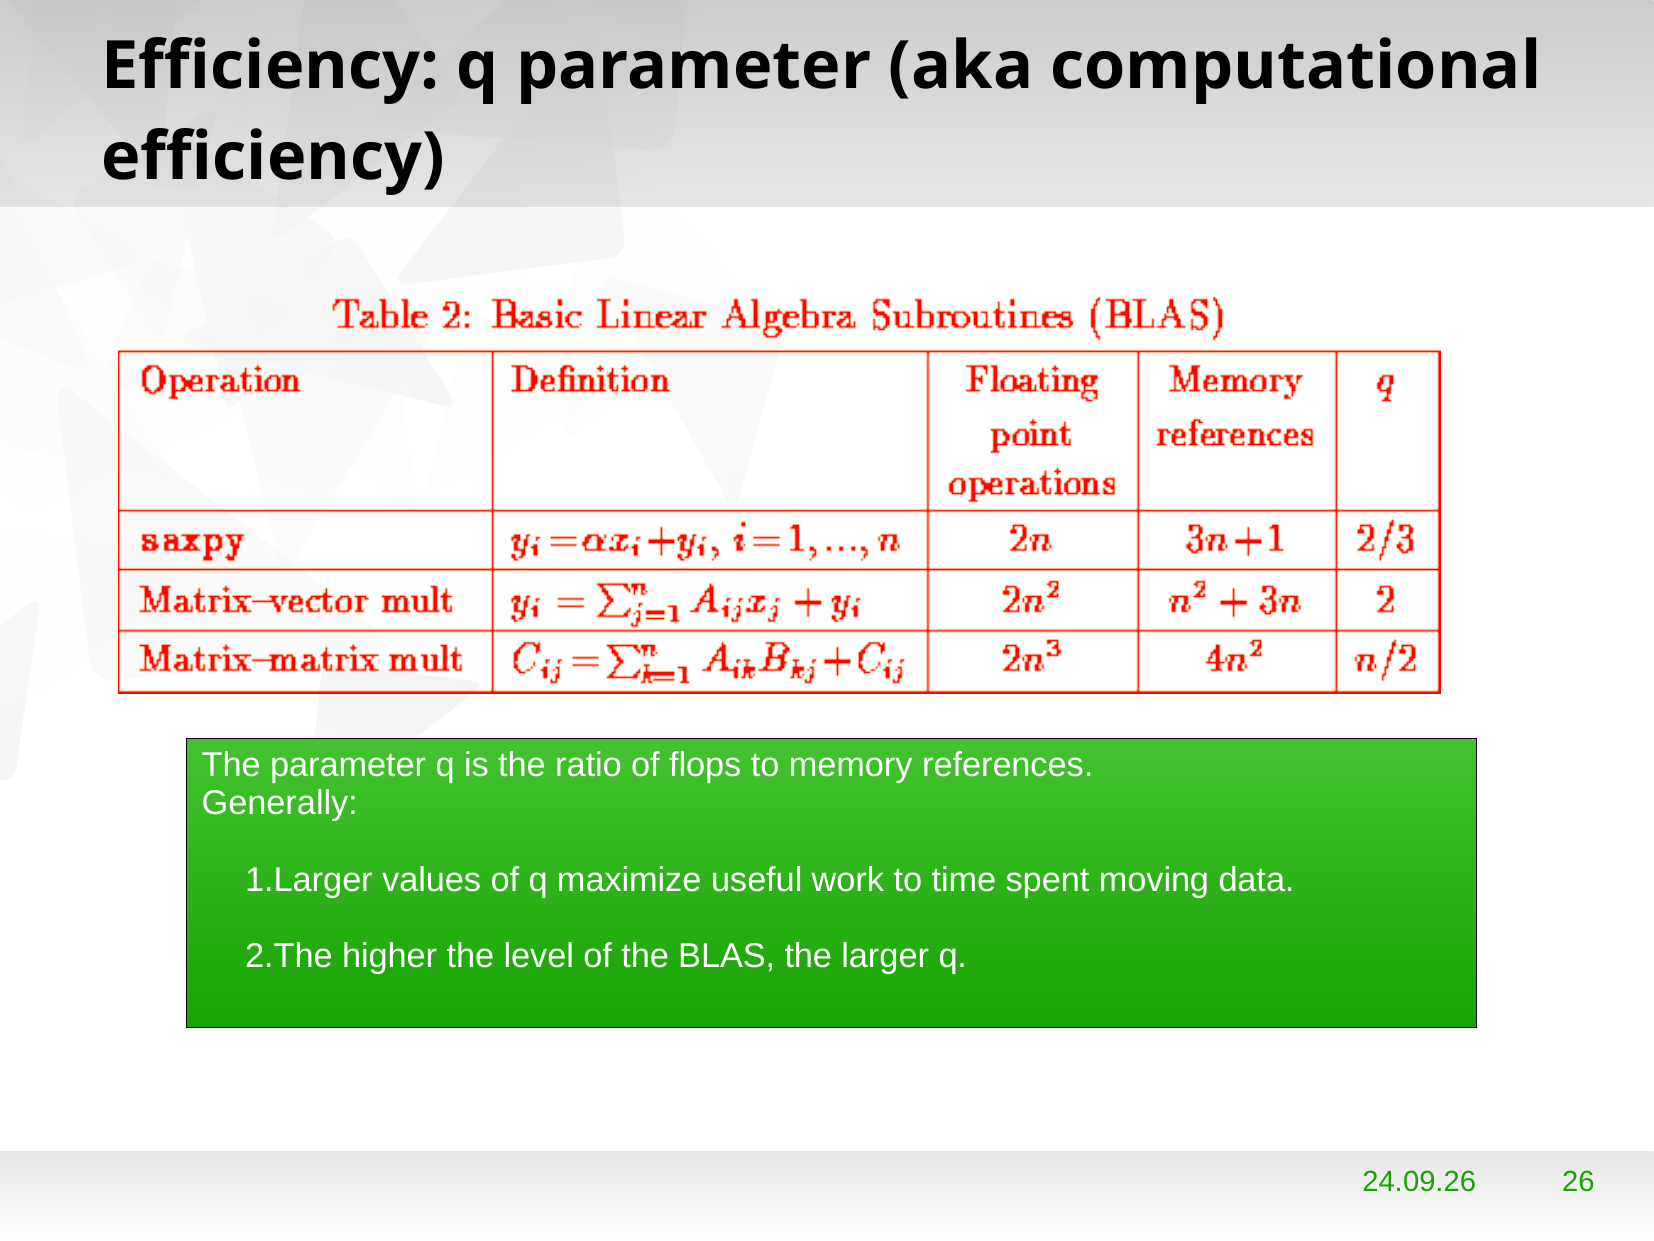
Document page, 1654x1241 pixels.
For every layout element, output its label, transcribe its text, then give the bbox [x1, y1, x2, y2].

picture [0, 0, 1441, 931]
text_box The parameter q is the ratio of flops to memory references. Generally: 1.Larger values of q maximize useful work to time spent moving data. 2.The higher the level of the BLAS, the larger q. [186, 738, 1477, 1028]
title Efficiency: q parameter (aka computational efficiency) [86, 0, 1630, 207]
